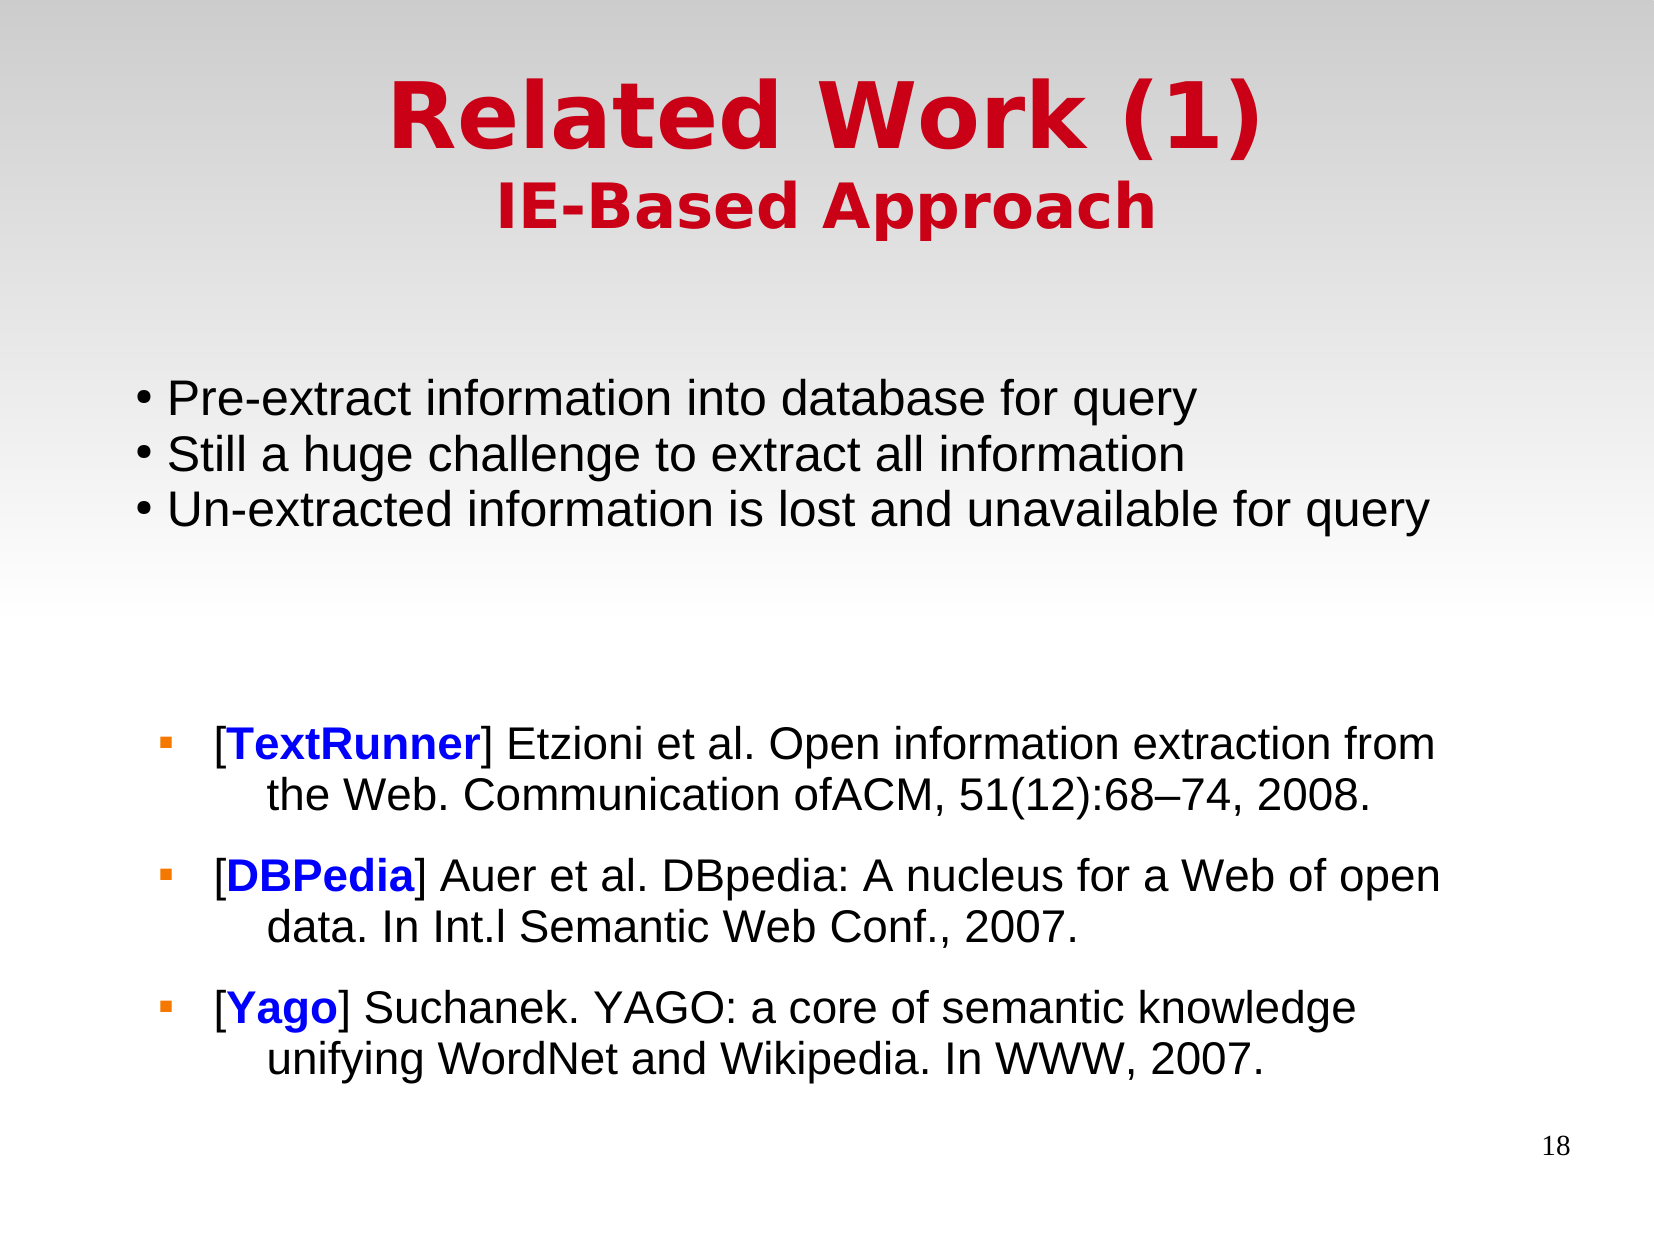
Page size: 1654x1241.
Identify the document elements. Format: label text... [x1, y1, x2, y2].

text_box Pre-extract information into database for query Still a huge challenge to extract all information Un-extracted information is lost and unavailable for query [120, 362, 1477, 564]
title Related Work (1) IE-Based Approach [82, 56, 1571, 250]
text_box [TextRunner] Etzioni et al. Open information extraction from the Web. Communication ofACM, 51(12):68–74, 2008. [DBPedia] Auer et al. DBpedia: A nucleus for a Web of open data. In Int.l Semantic Web Conf., 2007. [Yago] Suchanek. YAGO: a core of semantic knowledge unifying WordNet and Wikipedia. In WWW, 2007. [124, 717, 1487, 1085]
